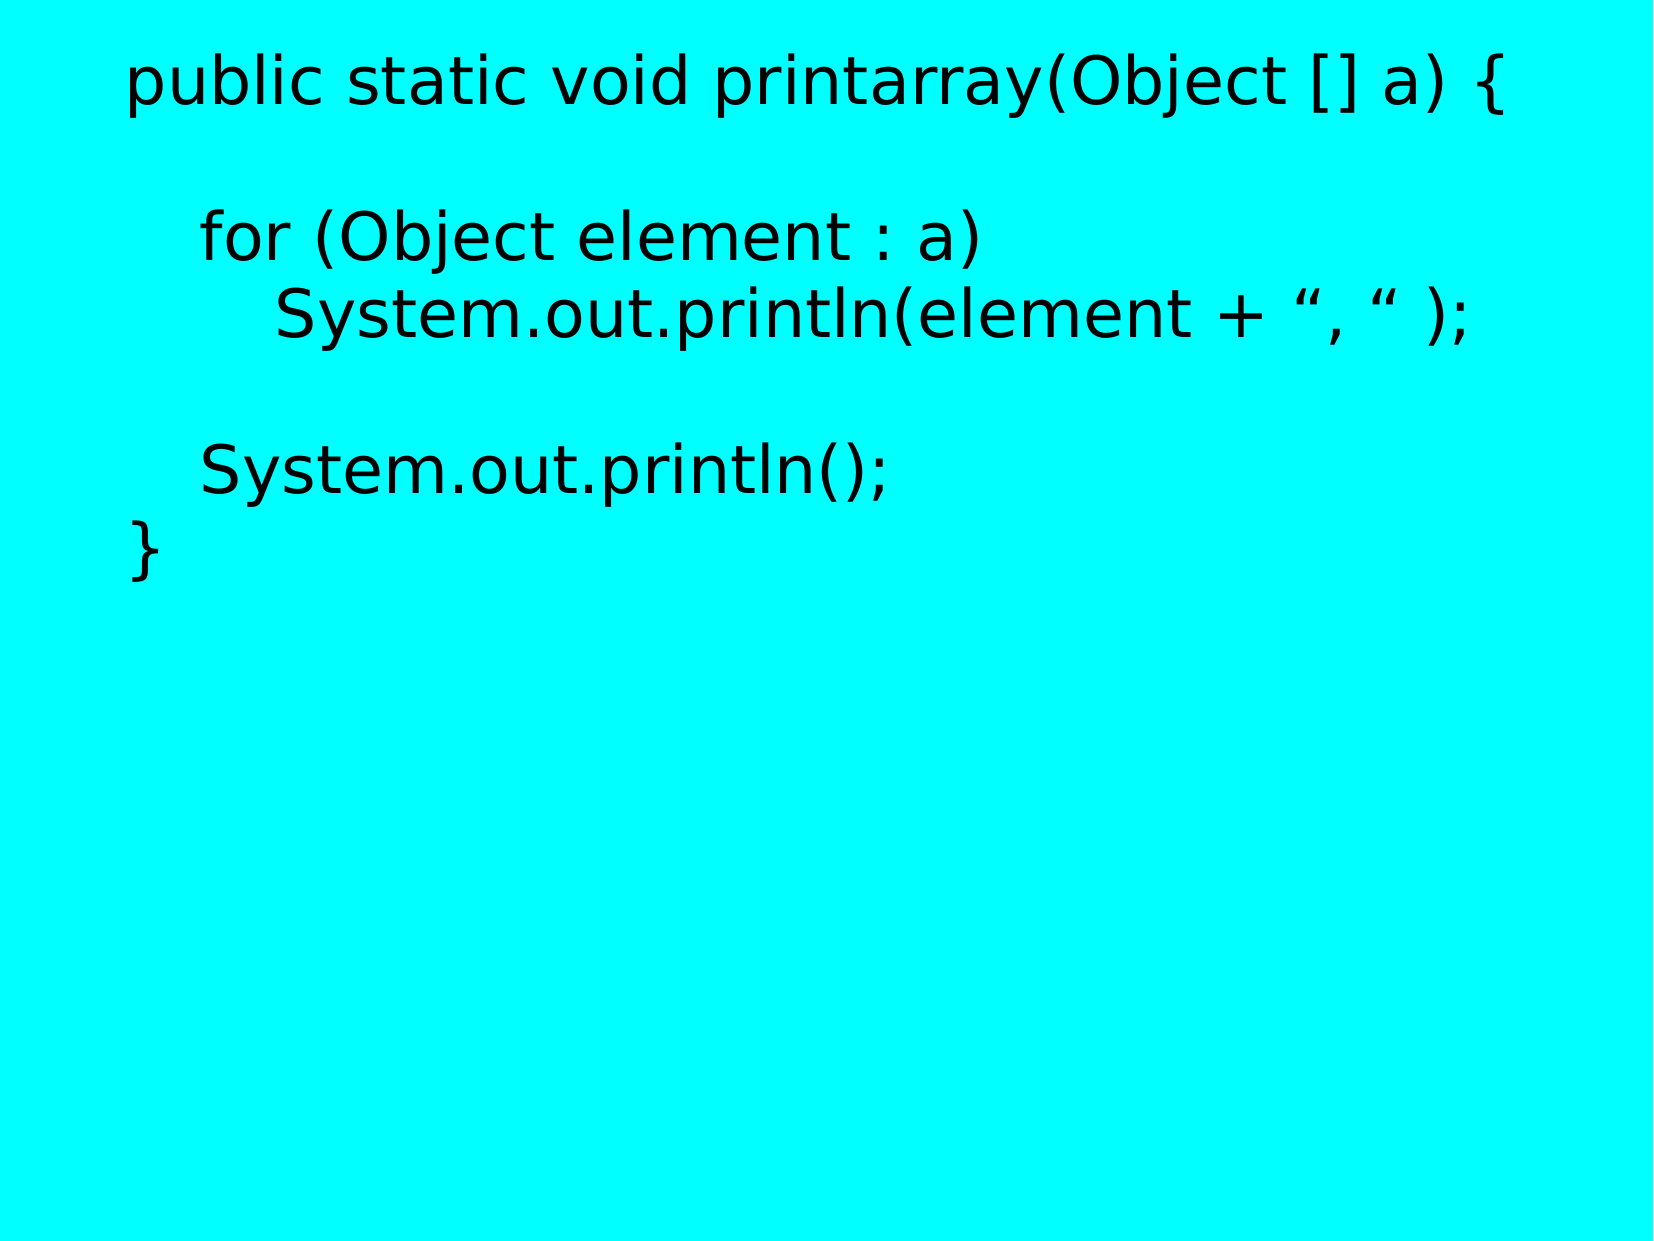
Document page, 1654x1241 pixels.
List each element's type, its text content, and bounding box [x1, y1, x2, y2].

title public static void printarray(Object [] a) { for (Object element : a) System.out.println(element + “, “ ); System.out.println(); } [124, 42, 1613, 821]
